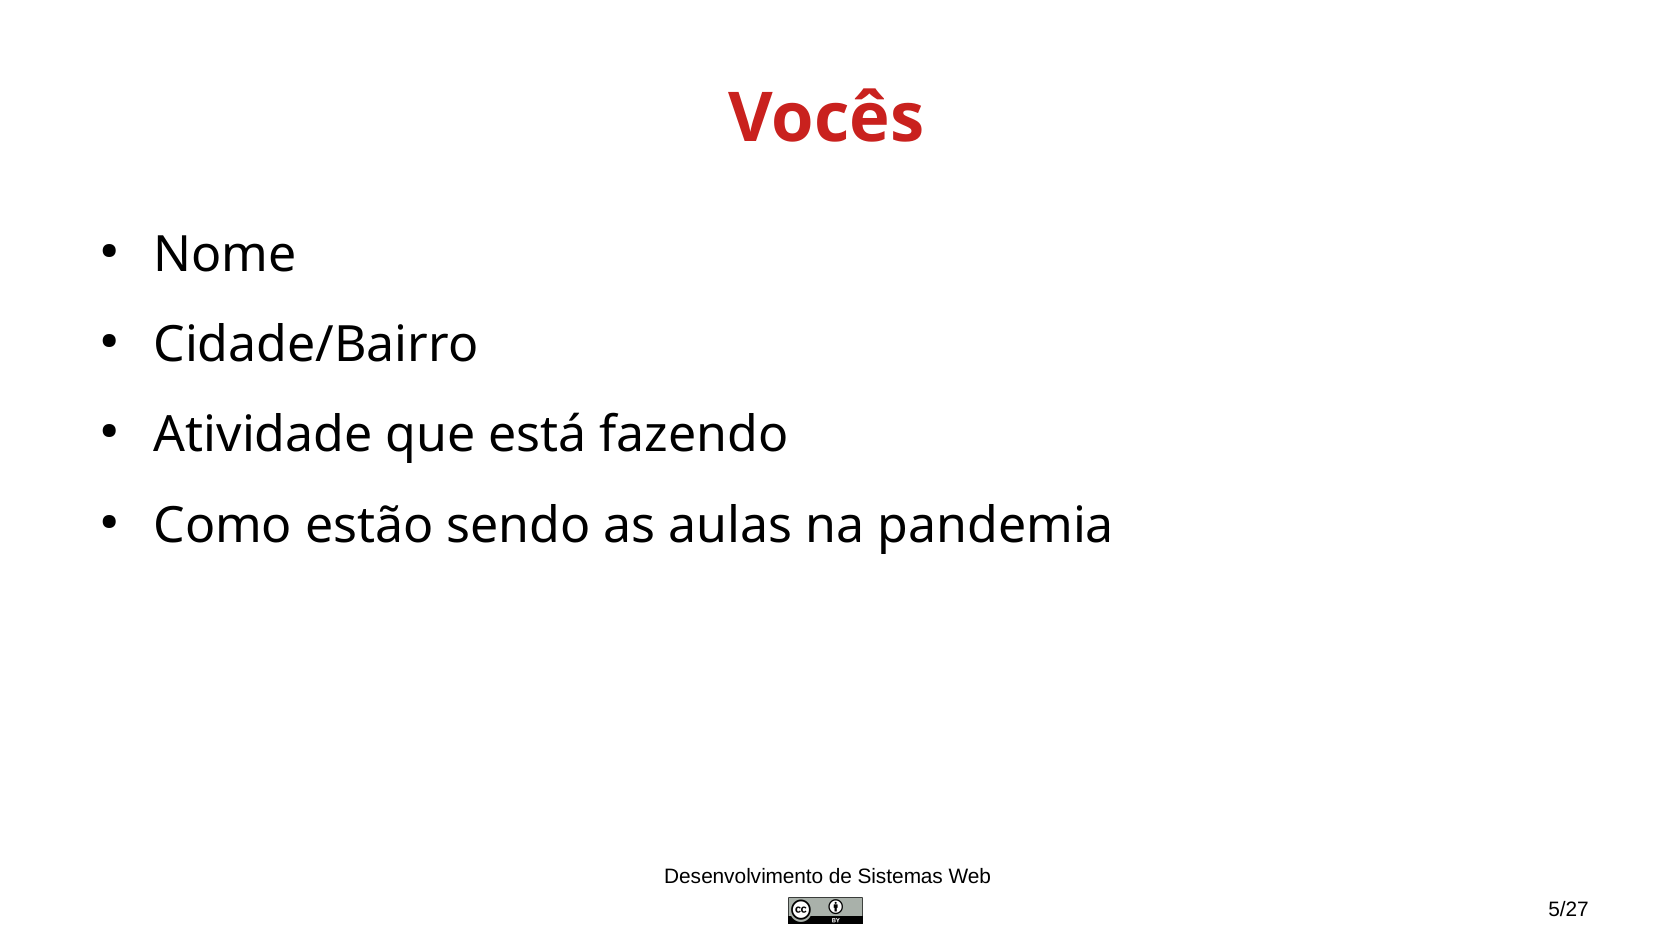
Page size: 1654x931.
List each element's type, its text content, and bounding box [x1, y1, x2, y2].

picture [788, 897, 863, 924]
title Vocês [82, 37, 1571, 193]
list Nome Cidade/Bairro Atividade que está fazendo Como estão sendo as aulas na pandemia [82, 217, 1571, 827]
